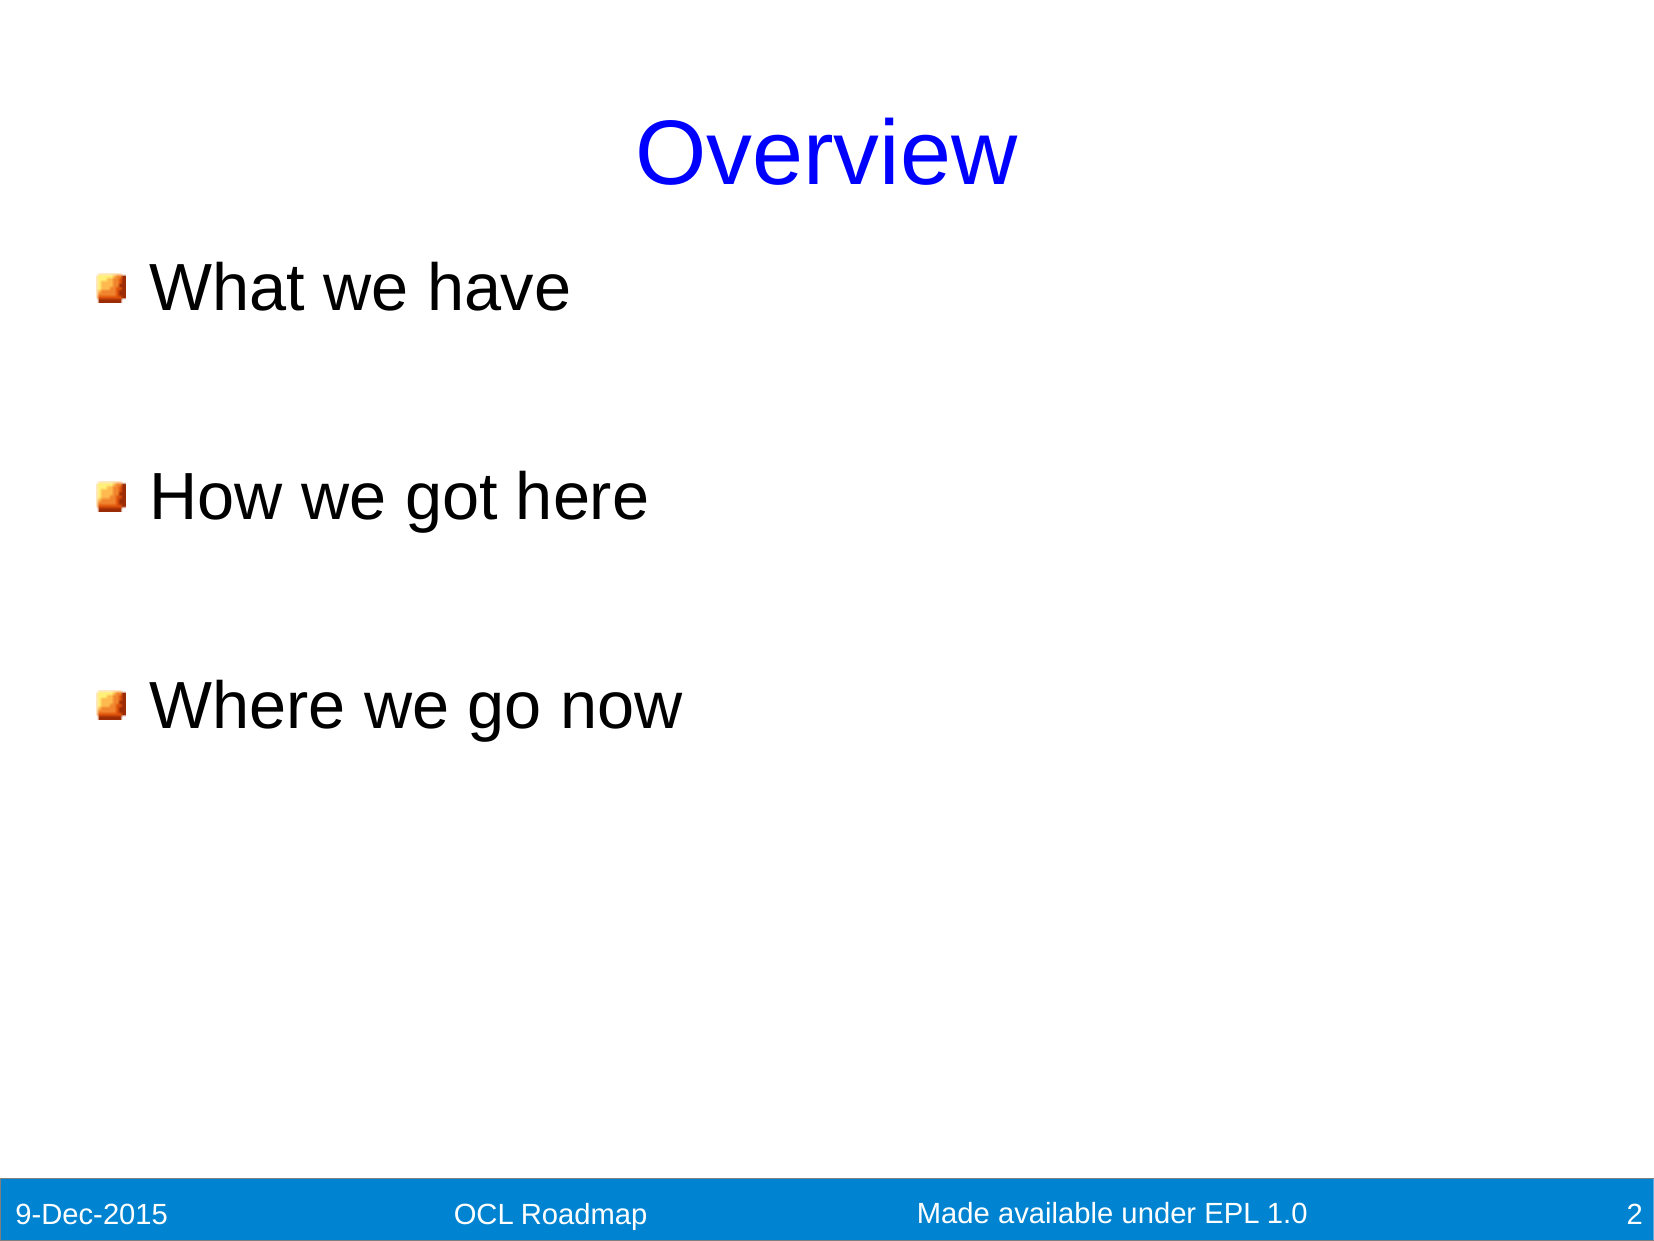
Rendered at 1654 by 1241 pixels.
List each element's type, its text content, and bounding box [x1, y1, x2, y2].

list What we have How we got here Where we go now [78, 250, 1605, 1069]
title Overview [82, 49, 1571, 250]
